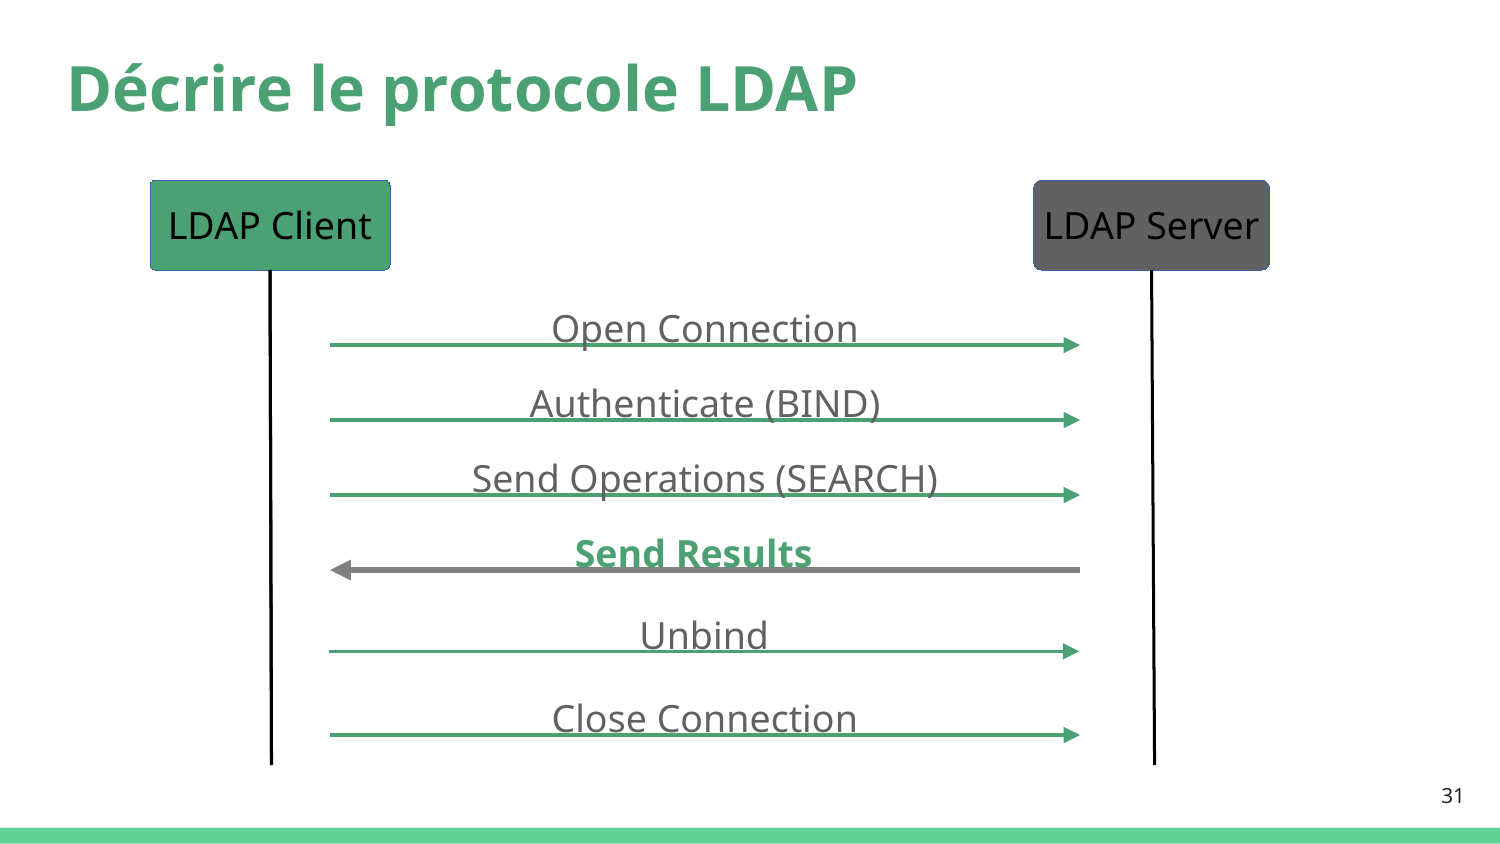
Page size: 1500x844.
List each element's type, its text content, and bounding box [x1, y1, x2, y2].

text_box LDAP Client [150, 180, 391, 271]
slide_number <numéro> [1389, 764, 1480, 830]
title Décrire le protocole LDAP [51, 23, 1449, 117]
text_box LDAP Server [1033, 180, 1270, 271]
text_box Send Results [531, 519, 857, 584]
